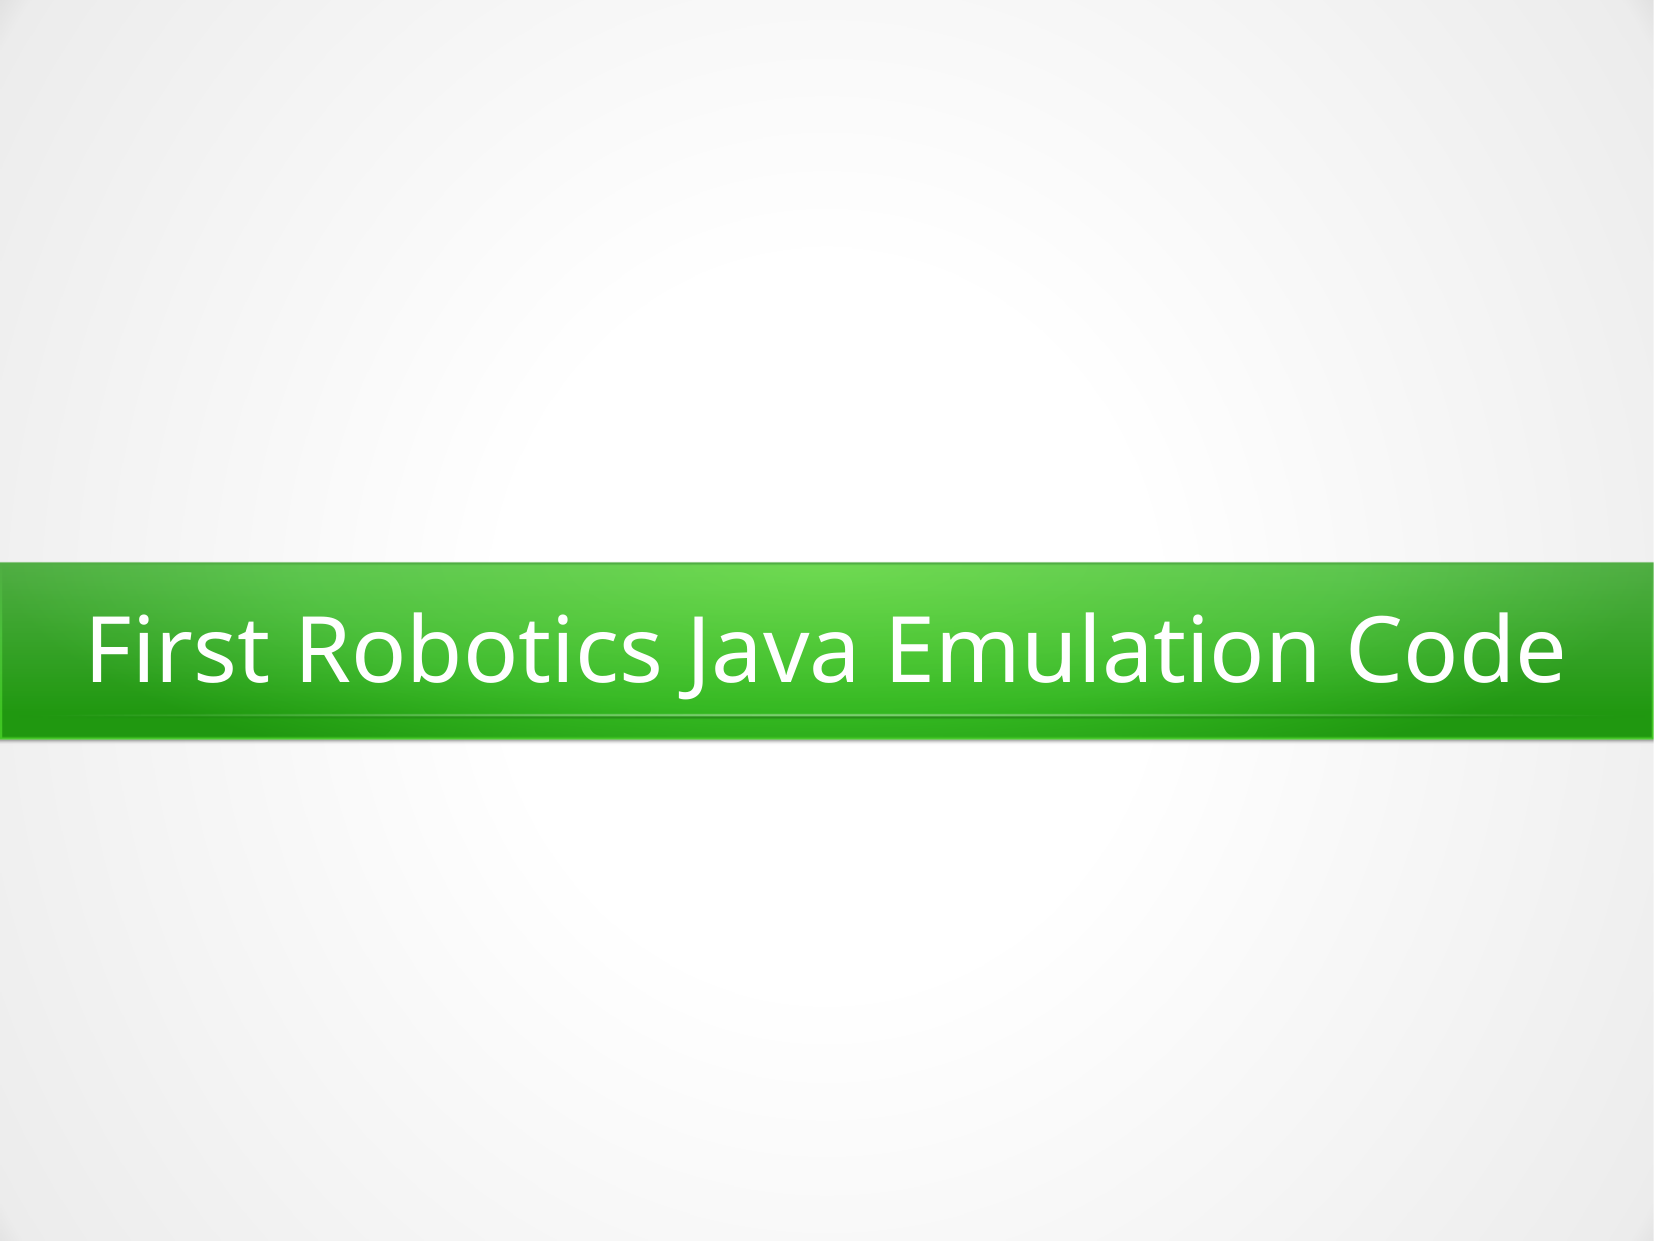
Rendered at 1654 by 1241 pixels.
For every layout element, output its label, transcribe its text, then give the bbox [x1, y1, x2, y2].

title First Robotics Java Emulation Code [82, 578, 1571, 715]
picture [0, 0, 1654, 1241]
